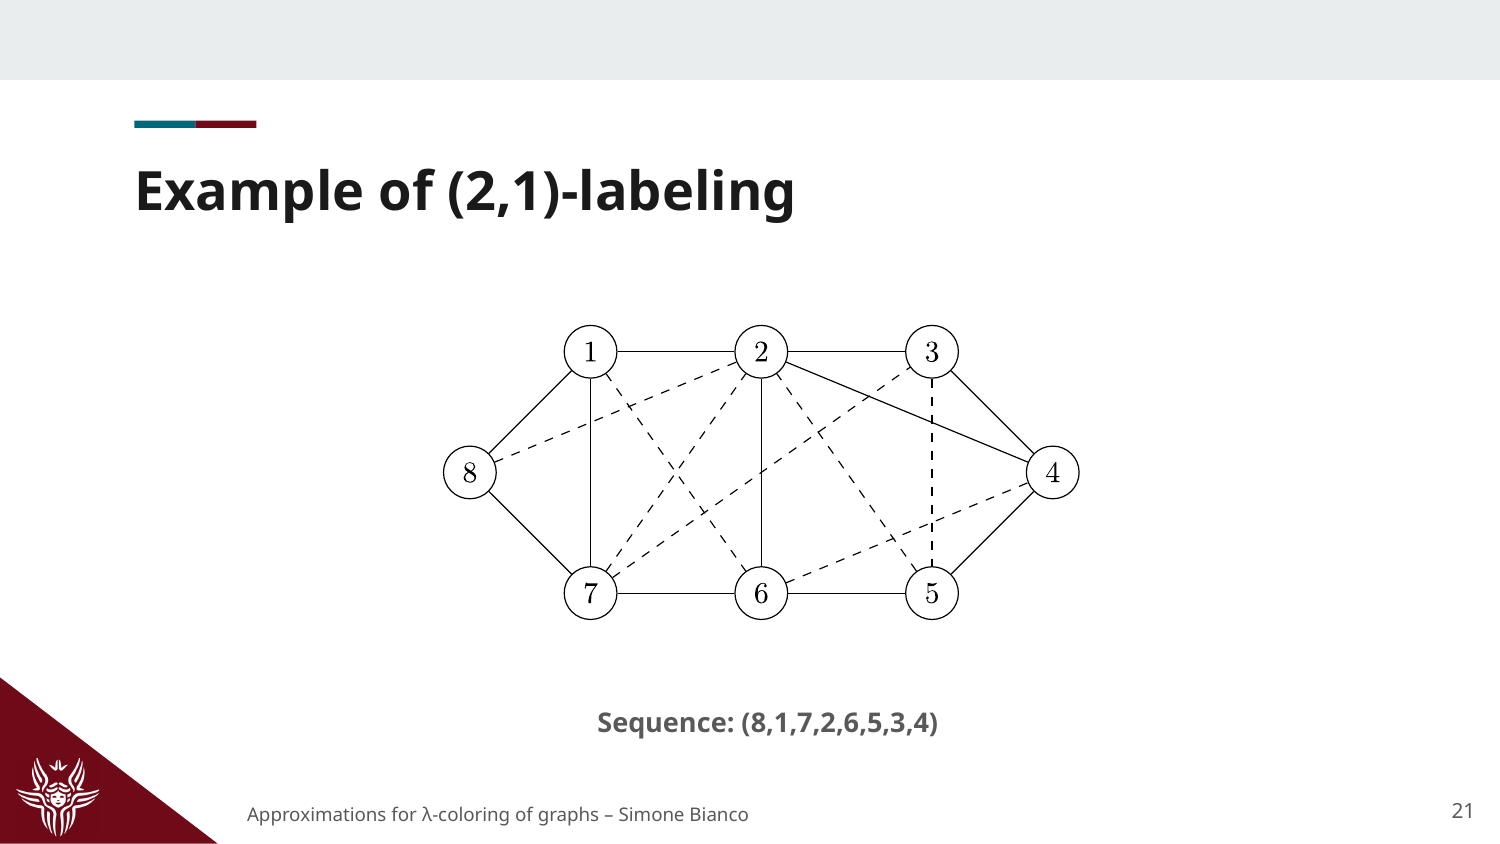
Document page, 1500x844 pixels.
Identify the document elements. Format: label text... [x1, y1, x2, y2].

picture [442, 324, 1080, 621]
text_box Sequence: (8,1,7,2,6,5,3,4) [295, 696, 1241, 756]
slide_number <number> [1400, 779, 1491, 844]
title Example of (2,1)-labeling [119, 141, 1381, 230]
text_box Approximations for λ-coloring of graphs – Simone Bianco [232, 783, 1193, 839]
picture [16, 758, 100, 839]
